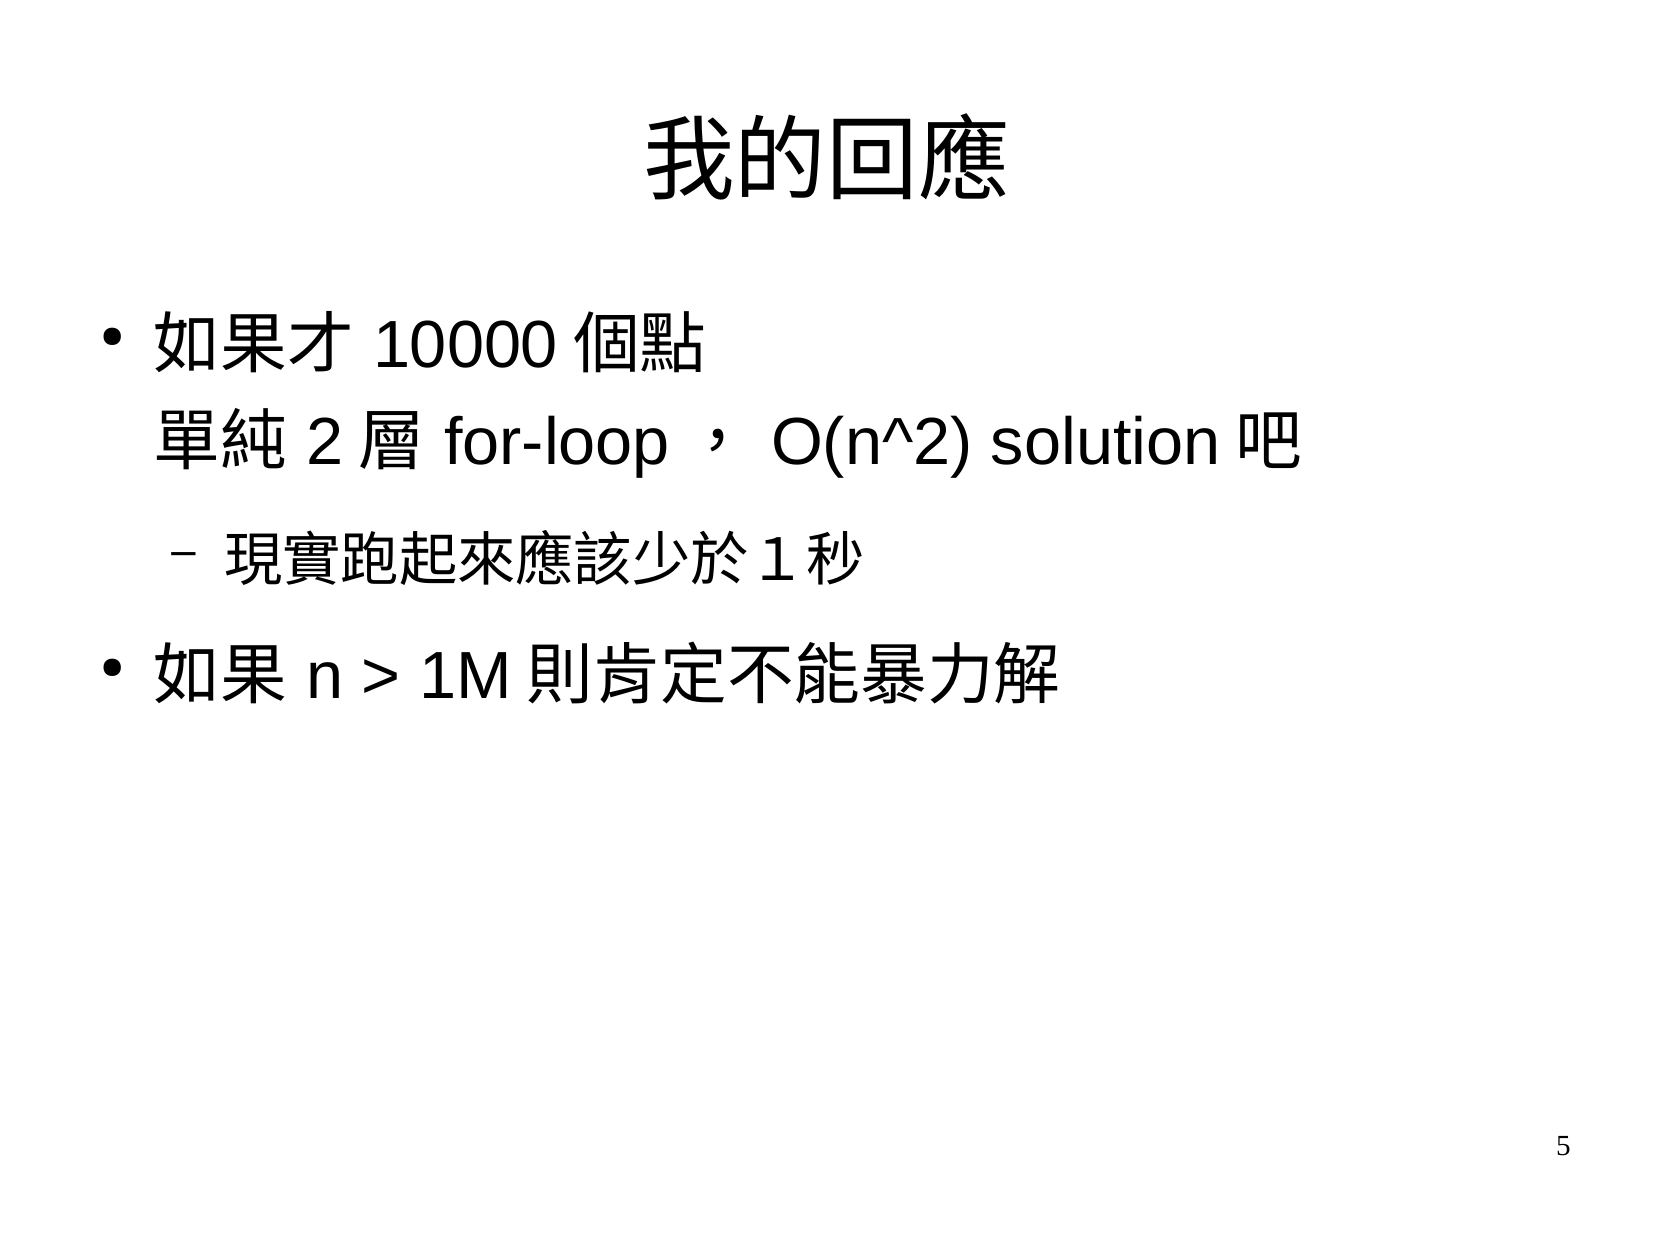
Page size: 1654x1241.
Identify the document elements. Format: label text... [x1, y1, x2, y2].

title 我的回應 [82, 49, 1571, 257]
list 如果才10000個點 單純2層for-loop，O(n^2) solution吧 現實跑起來應該少於１秒 如果n > 1M則肯定不能暴力解 [82, 290, 1571, 1010]
